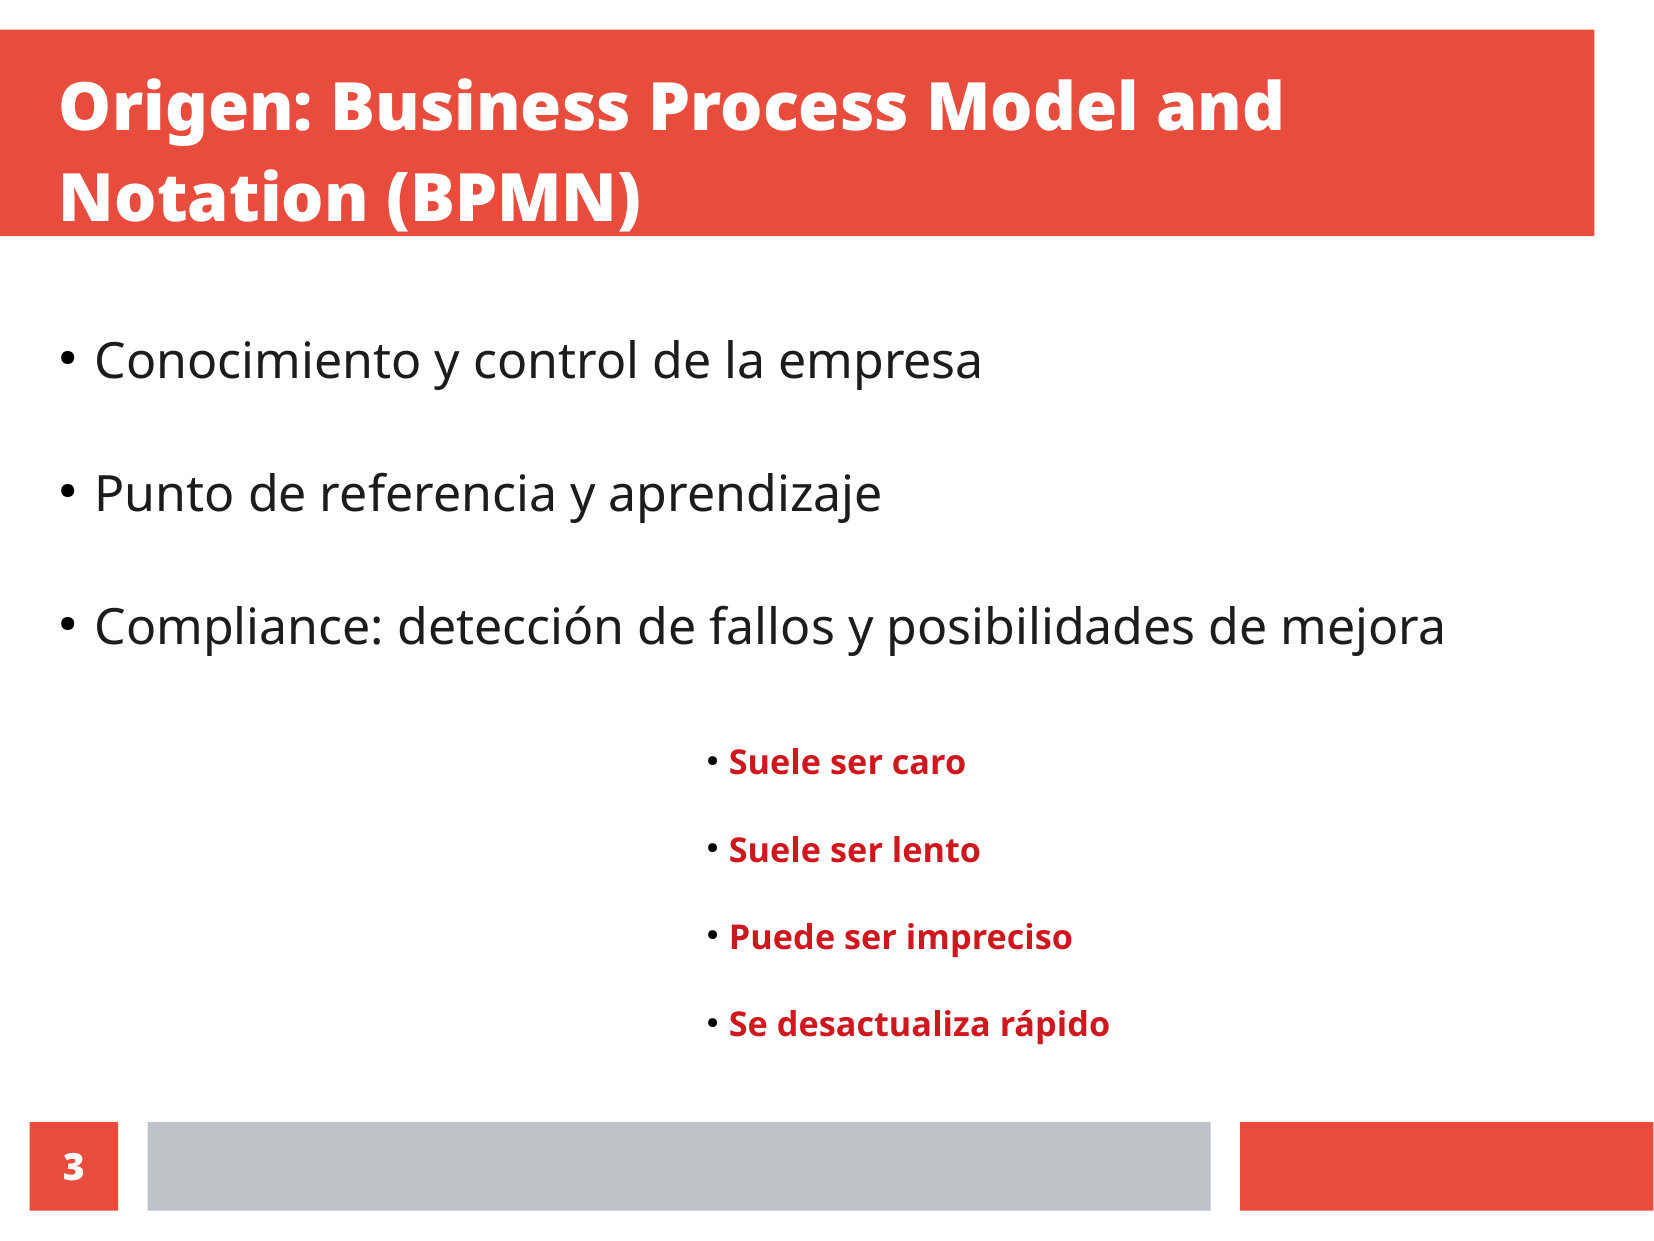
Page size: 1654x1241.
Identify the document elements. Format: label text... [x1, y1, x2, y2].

title Origen: Business Process Model and Notation (BPMN) [59, 59, 1595, 207]
list Conocimiento y control de la empresa Punto de referencia y aprendizaje Compliance: detección de fallos y posibilidades de mejora [59, 324, 1571, 709]
list Suele ser caro Suele ser lento Puede ser impreciso Se desactualiza rápido [706, 738, 1442, 1052]
